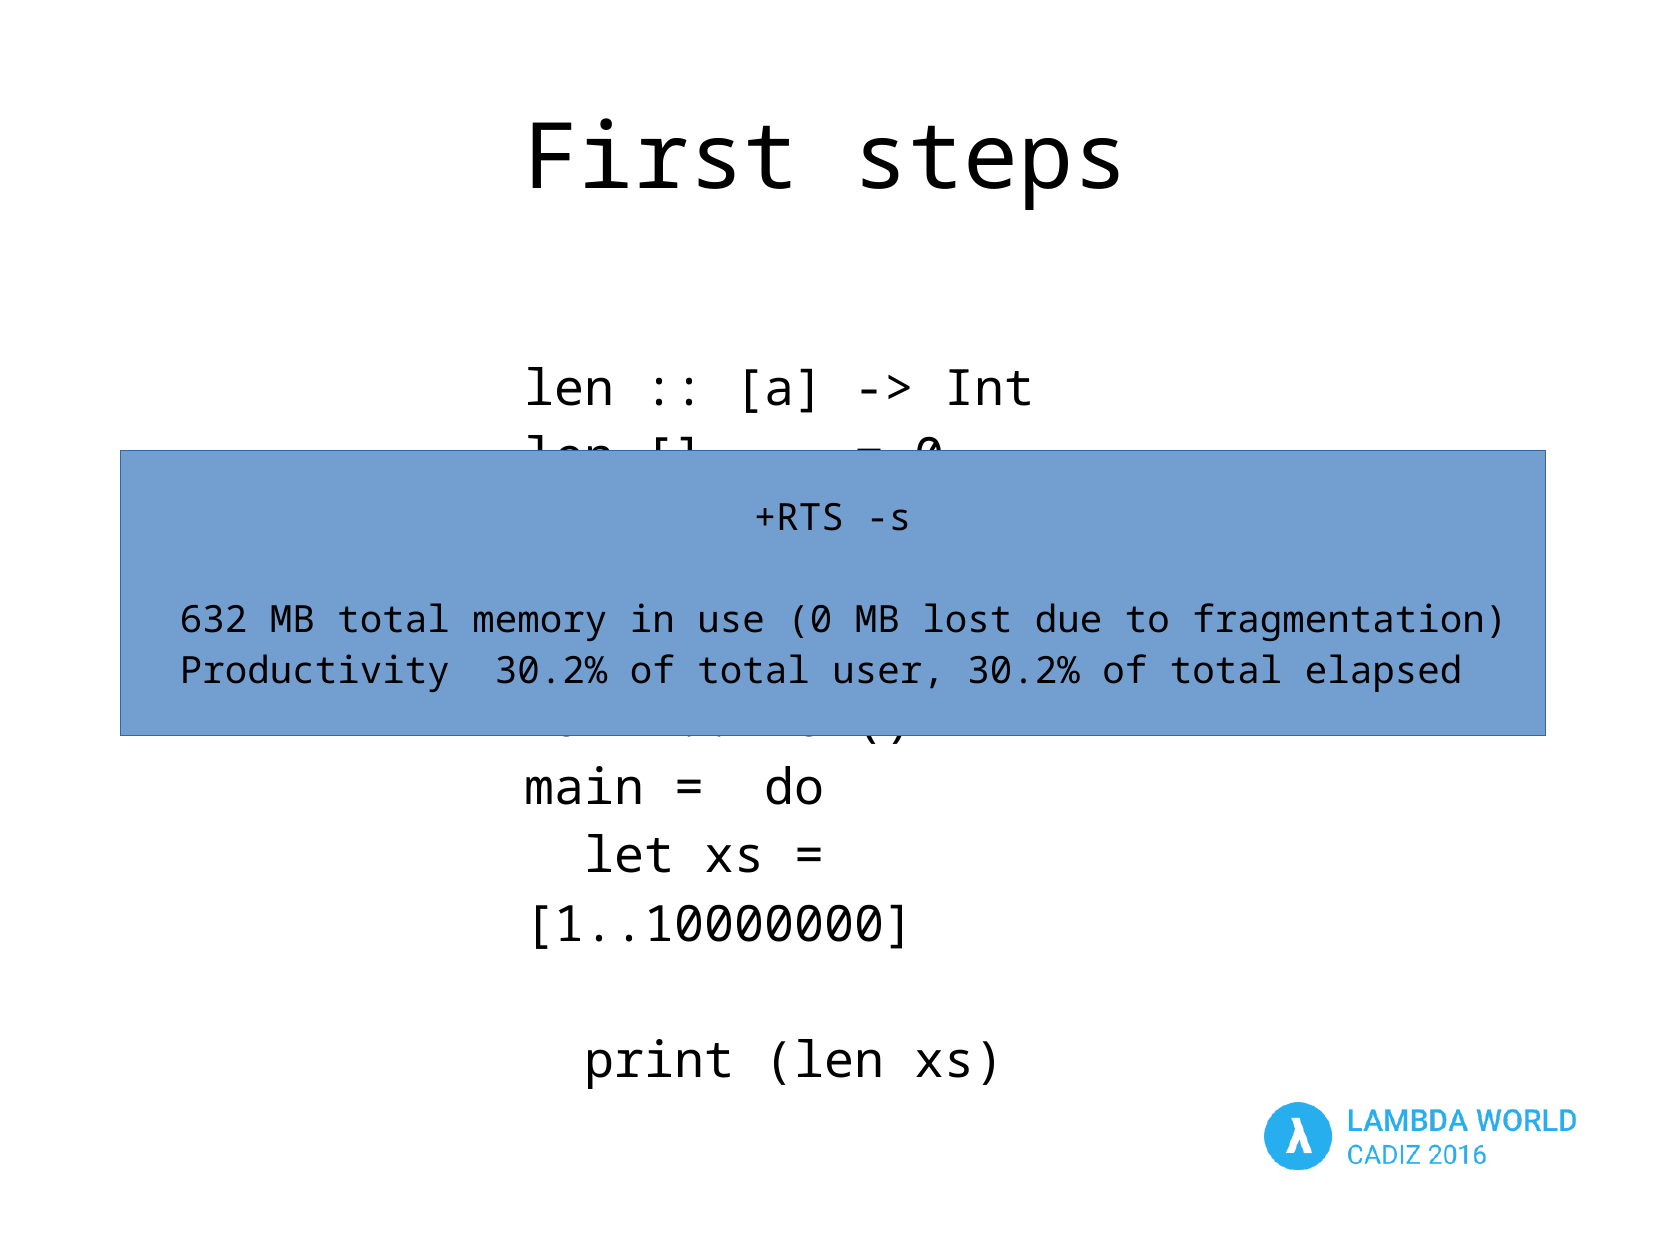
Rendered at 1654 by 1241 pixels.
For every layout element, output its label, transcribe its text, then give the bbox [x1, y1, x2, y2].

text_box len :: [a] -> Int len [] = 0 len (_:xs) = 1 + len xs main :: IO () main = do let xs = [1..10000000] print (len xs) [510, 344, 1141, 450]
text_box len :: [a] -> Int len [] = 0 len (_:xs) = 1 + len xs main :: IO () main = do let xs = [1..10000000] print (len xs) [510, 736, 1141, 838]
picture [1264, 1102, 1576, 1171]
title First steps [82, 49, 1571, 257]
text_box +RTS -s 632 MB total memory in use (0 MB lost due to fragmentation) Productivity 30.2% of total user, 30.2% of total elapsed [120, 450, 1546, 736]
